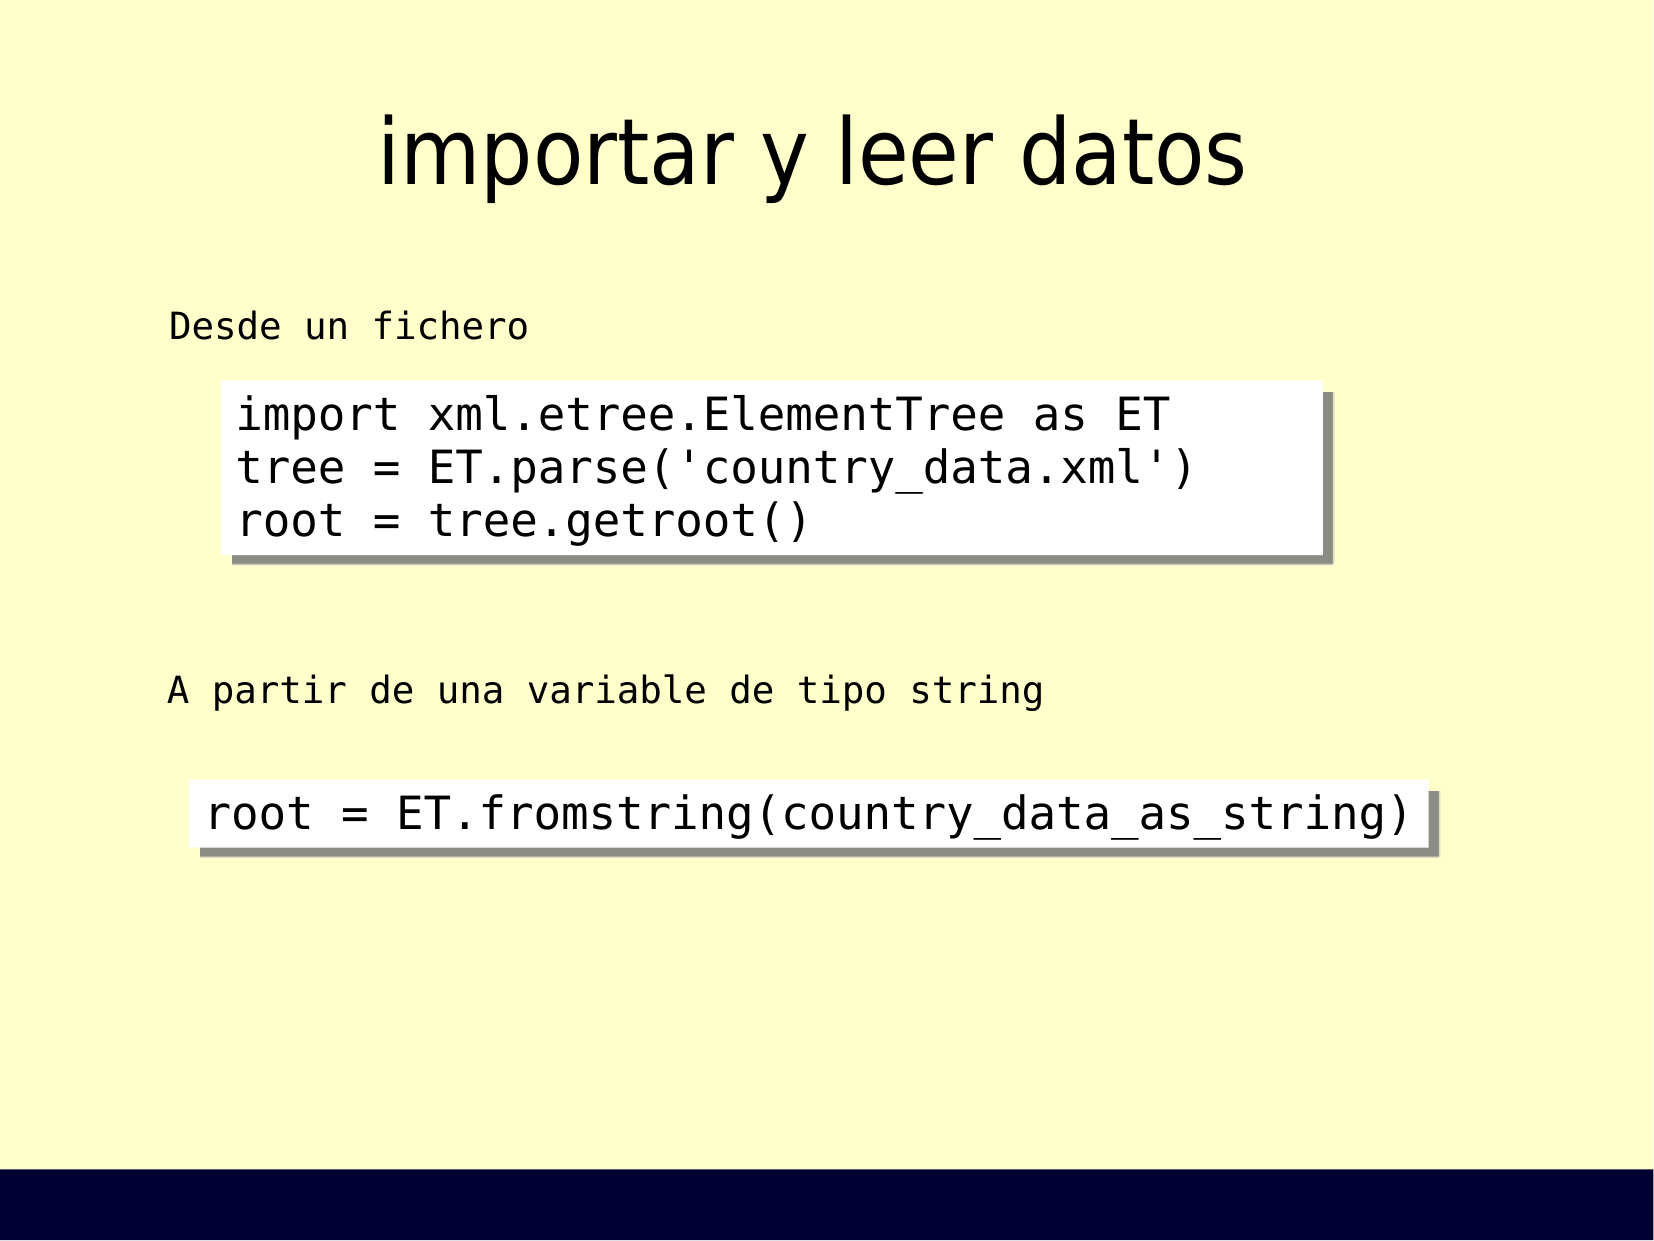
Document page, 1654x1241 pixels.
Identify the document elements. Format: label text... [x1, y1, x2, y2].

text_box import xml.etree.ElementTree as ET tree = ET.parse('country_data.xml') root = tree.getroot() [220, 380, 1323, 556]
text_box root = ET.fromstring(country_data_as_string) [188, 779, 1429, 848]
title importar y leer datos [82, 49, 1571, 257]
text_box A partir de una variable de tipo string [152, 661, 1060, 720]
text_box Desde un fichero [154, 297, 545, 356]
